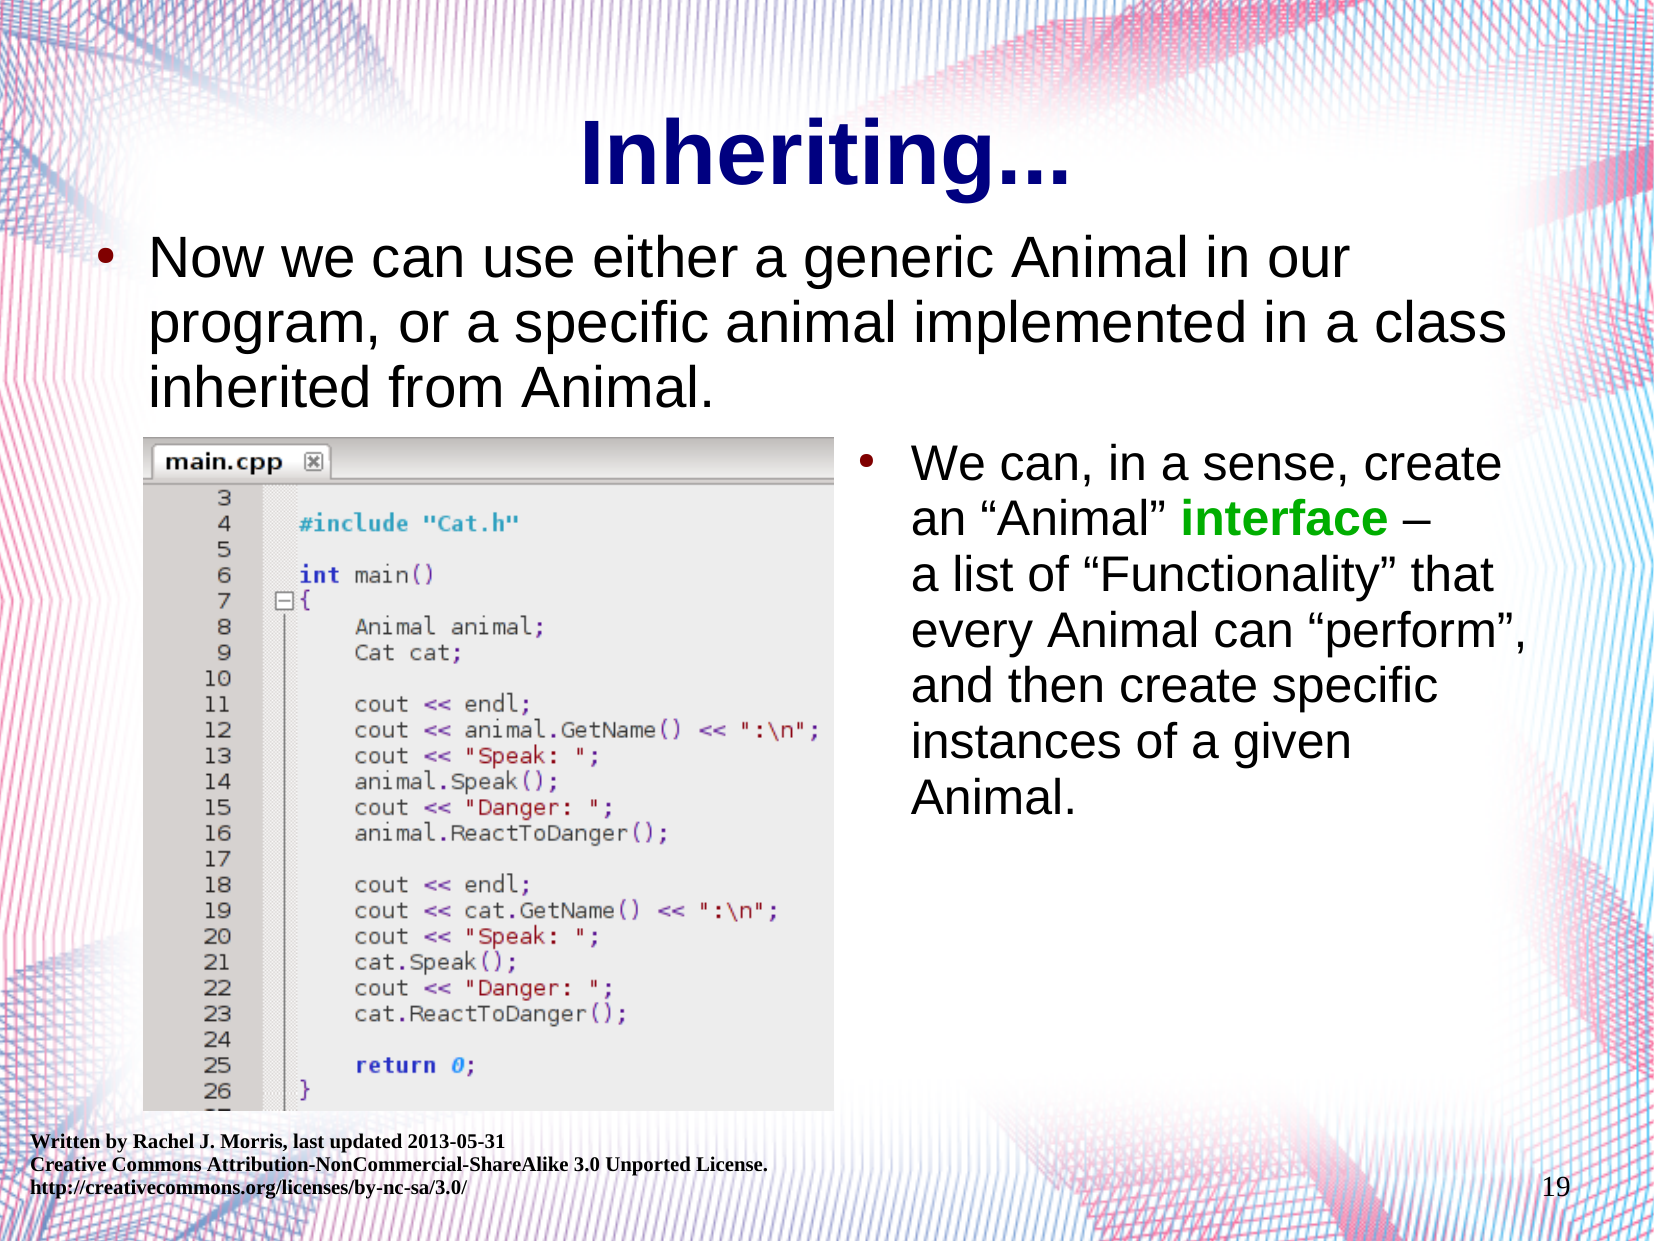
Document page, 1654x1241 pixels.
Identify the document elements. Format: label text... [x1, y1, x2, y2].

list Now we can use either a generic Animal in our program, or a specific animal implemented in a class inherited from Animal. [77, 225, 1566, 421]
title Inheriting... [82, 49, 1571, 257]
list We can, in a sense, create an “Animal” interface – a list of “Functionality” that every Animal can “perform”, and then create specific instances of a given Animal. [840, 434, 1531, 826]
picture [0, 0, 1654, 1241]
